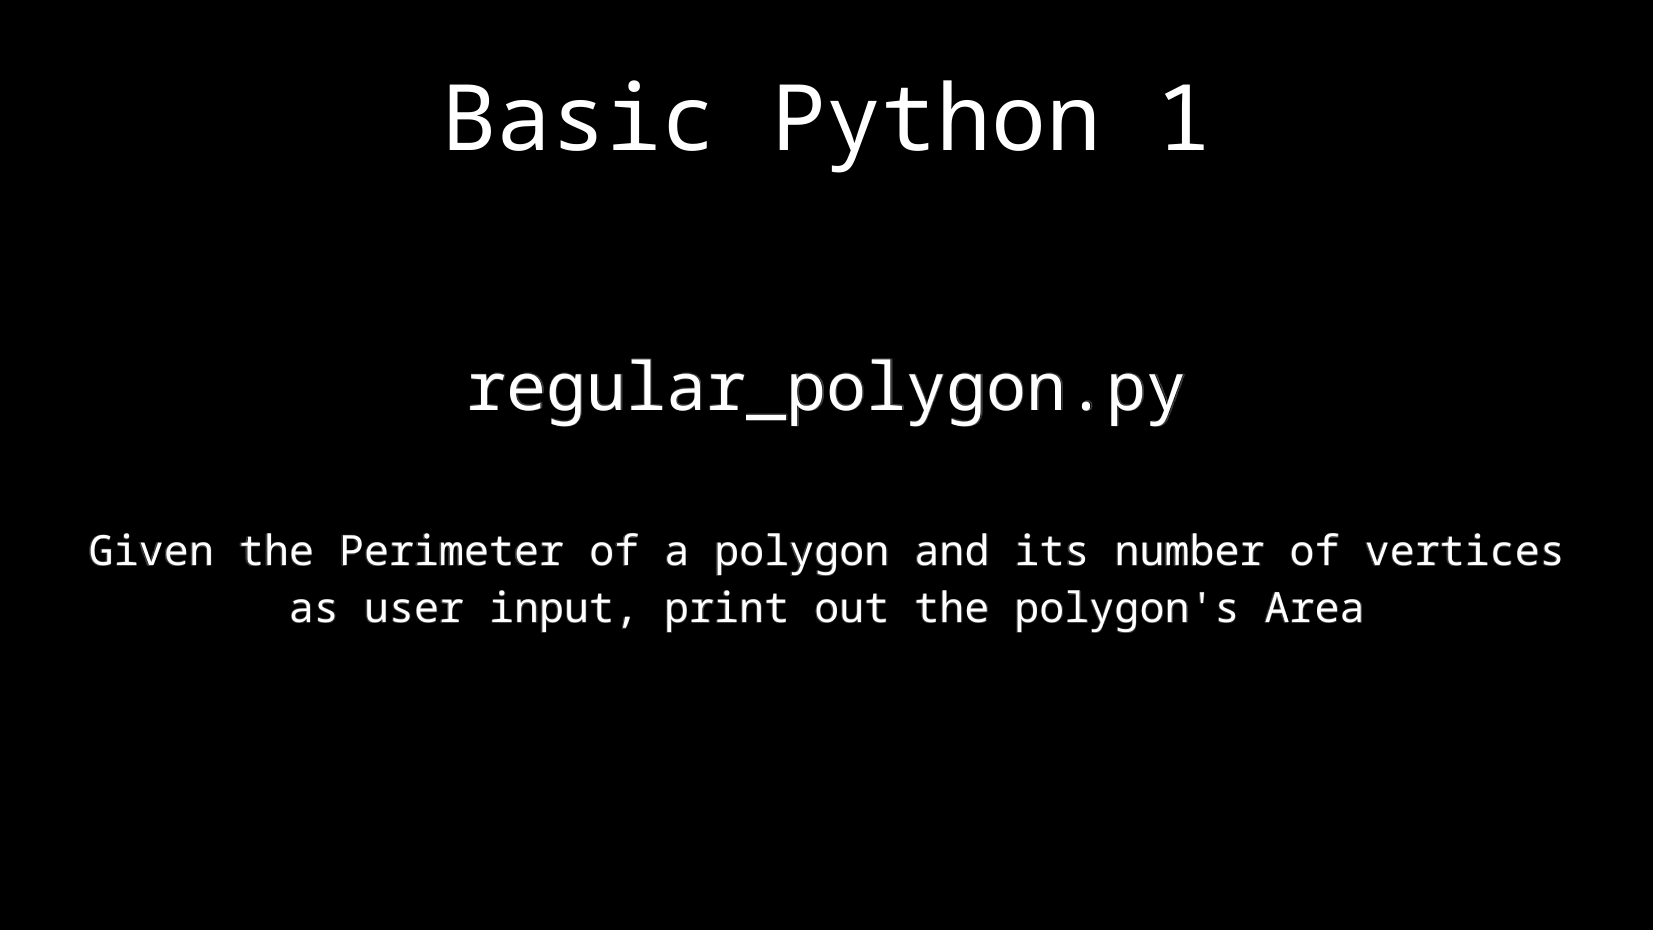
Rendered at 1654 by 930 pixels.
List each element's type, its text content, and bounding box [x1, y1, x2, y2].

title Basic Python 1 [82, 37, 1571, 193]
subtitle regular_polygon.py Given the Perimeter of a polygon and its number of vertices as user input, print out the polygon's Area [82, 217, 1571, 757]
